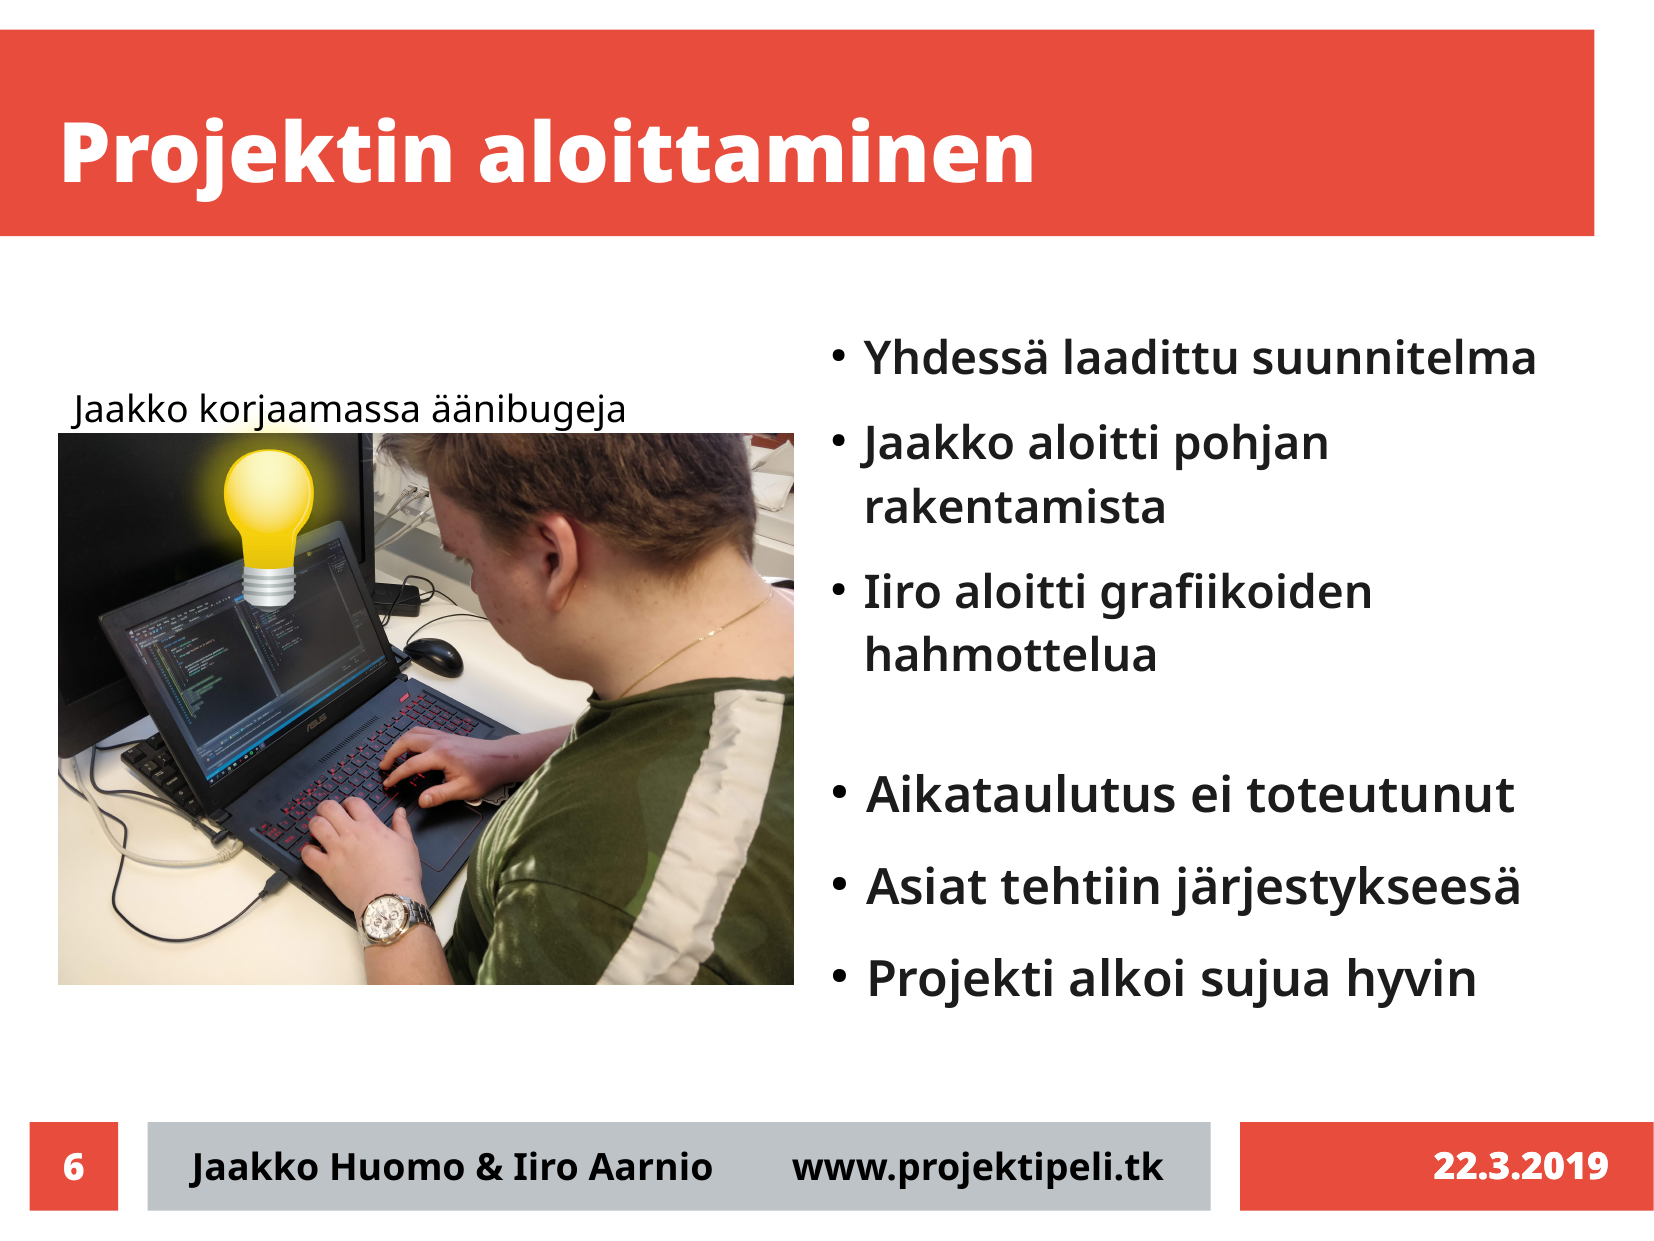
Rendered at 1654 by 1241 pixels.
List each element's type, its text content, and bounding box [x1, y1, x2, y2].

list Yhdessä laadittu suunnitelma Jaakko aloitti pohjan rakentamista Iiro aloitti grafiikoiden hahmottelua [830, 324, 1566, 691]
list Aikataulutus ei toteutunut Asiat tehtiin järjestykseesä Projekti alkoi sujua hyvin [830, 758, 1566, 1126]
picture [58, 433, 794, 985]
title Projektin aloittaminen [59, 59, 1595, 207]
text_box Jaakko korjaamassa äänibugeja [58, 375, 755, 451]
